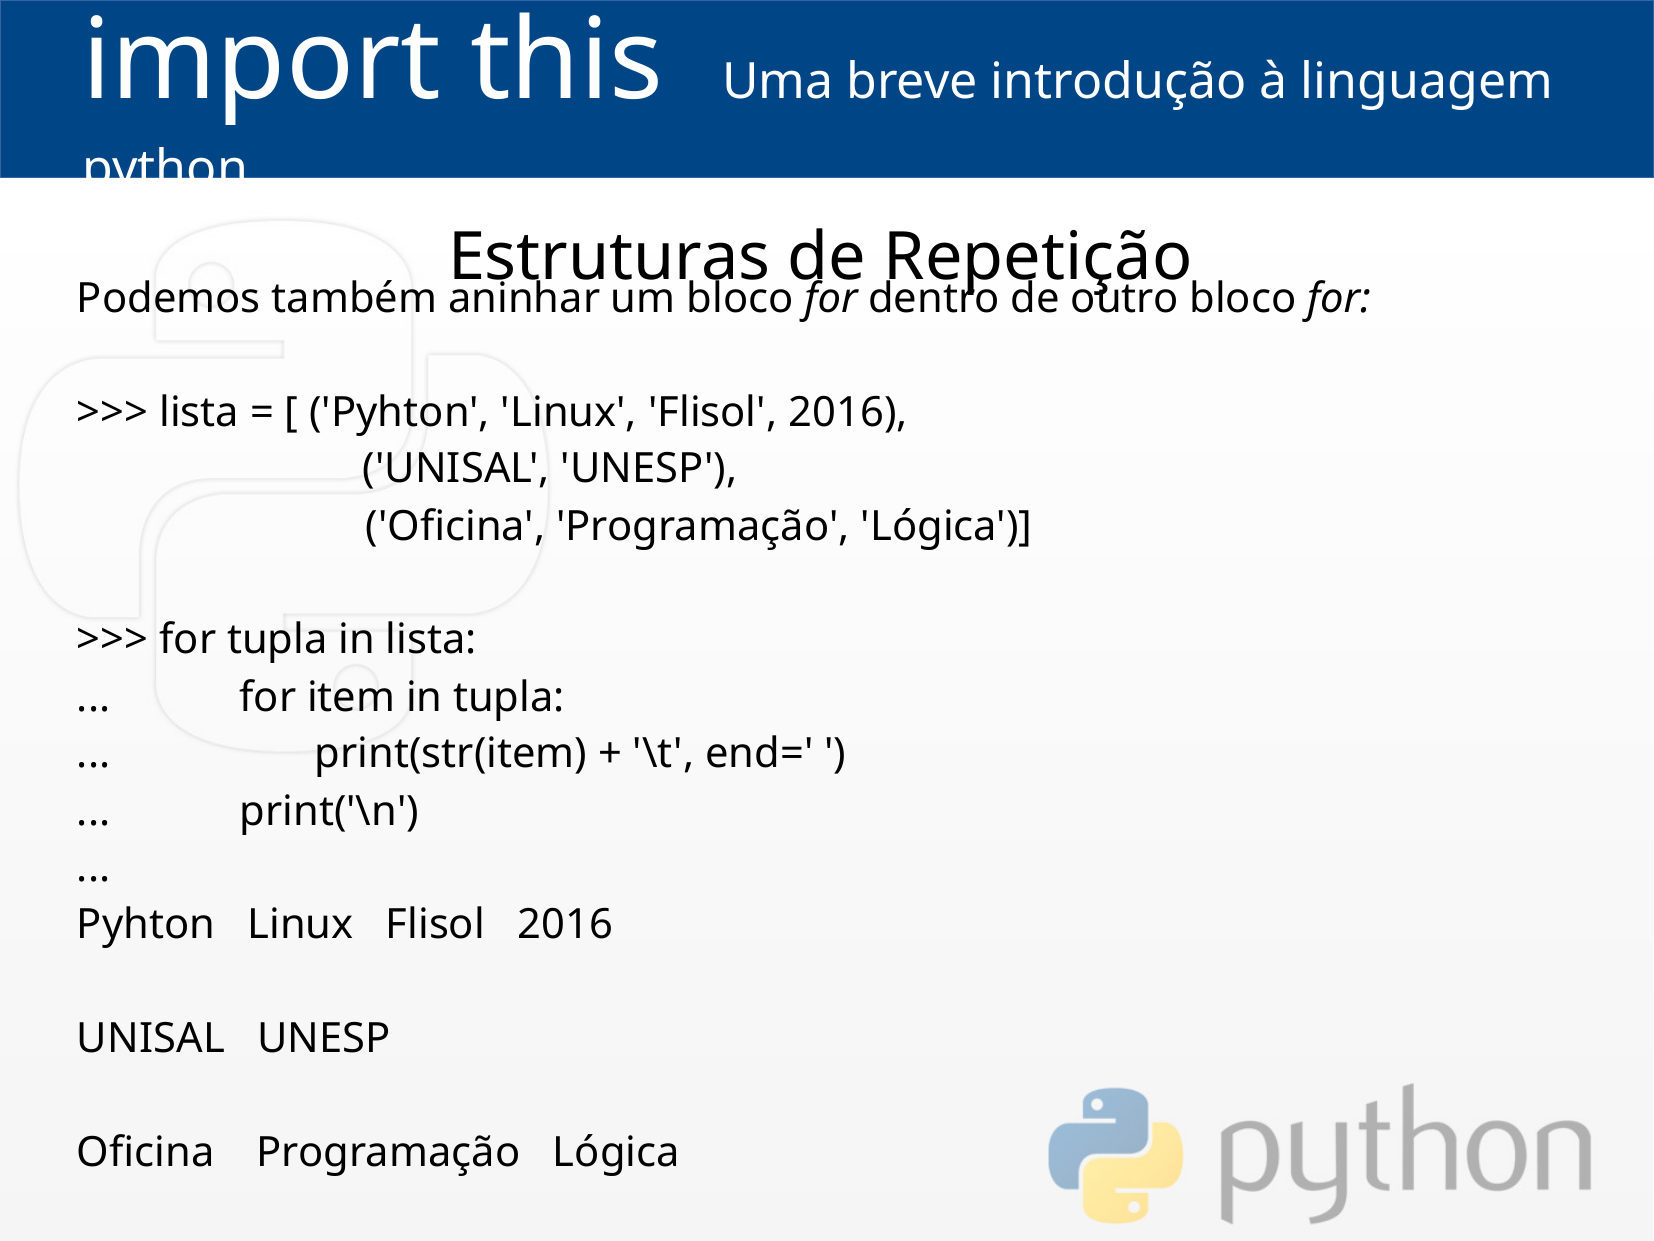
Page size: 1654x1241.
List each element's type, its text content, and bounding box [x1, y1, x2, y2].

picture [329, 1151, 341, 1163]
picture [304, 1151, 317, 1163]
picture [83, 1151, 102, 1163]
picture [606, 1151, 618, 1163]
picture [84, 285, 95, 295]
picture [662, 1155, 672, 1163]
text_box Estruturas de Repetição [106, 200, 1536, 296]
picture [501, 1151, 514, 1163]
picture [477, 1155, 487, 1163]
title import this Uma breve introdução à linguagem python [82, 1, 1571, 178]
picture [0, 200, 1654, 1241]
text_box [0, 0, 1654, 178]
subtitle Podemos também aninhar um bloco for dentro de outro bloco for: >>> lista = [ ('Pyhton', 'Linux', 'Flisol', 2016), ('UNISAL', 'UNESP'), ('Oficina', 'Programação', 'Lógica')] >>> for tupla in lista: ... for item in tupla: ... print(str(item) + '\t', end=' ') ... print('\n') ... Pyhton Linux Flisol 2016 UNISAL UNESP Oficina Programação Lógica [76, 295, 1565, 1151]
picture [434, 1155, 444, 1163]
picture [197, 1155, 207, 1163]
picture [580, 1151, 593, 1163]
picture [371, 1155, 381, 1163]
